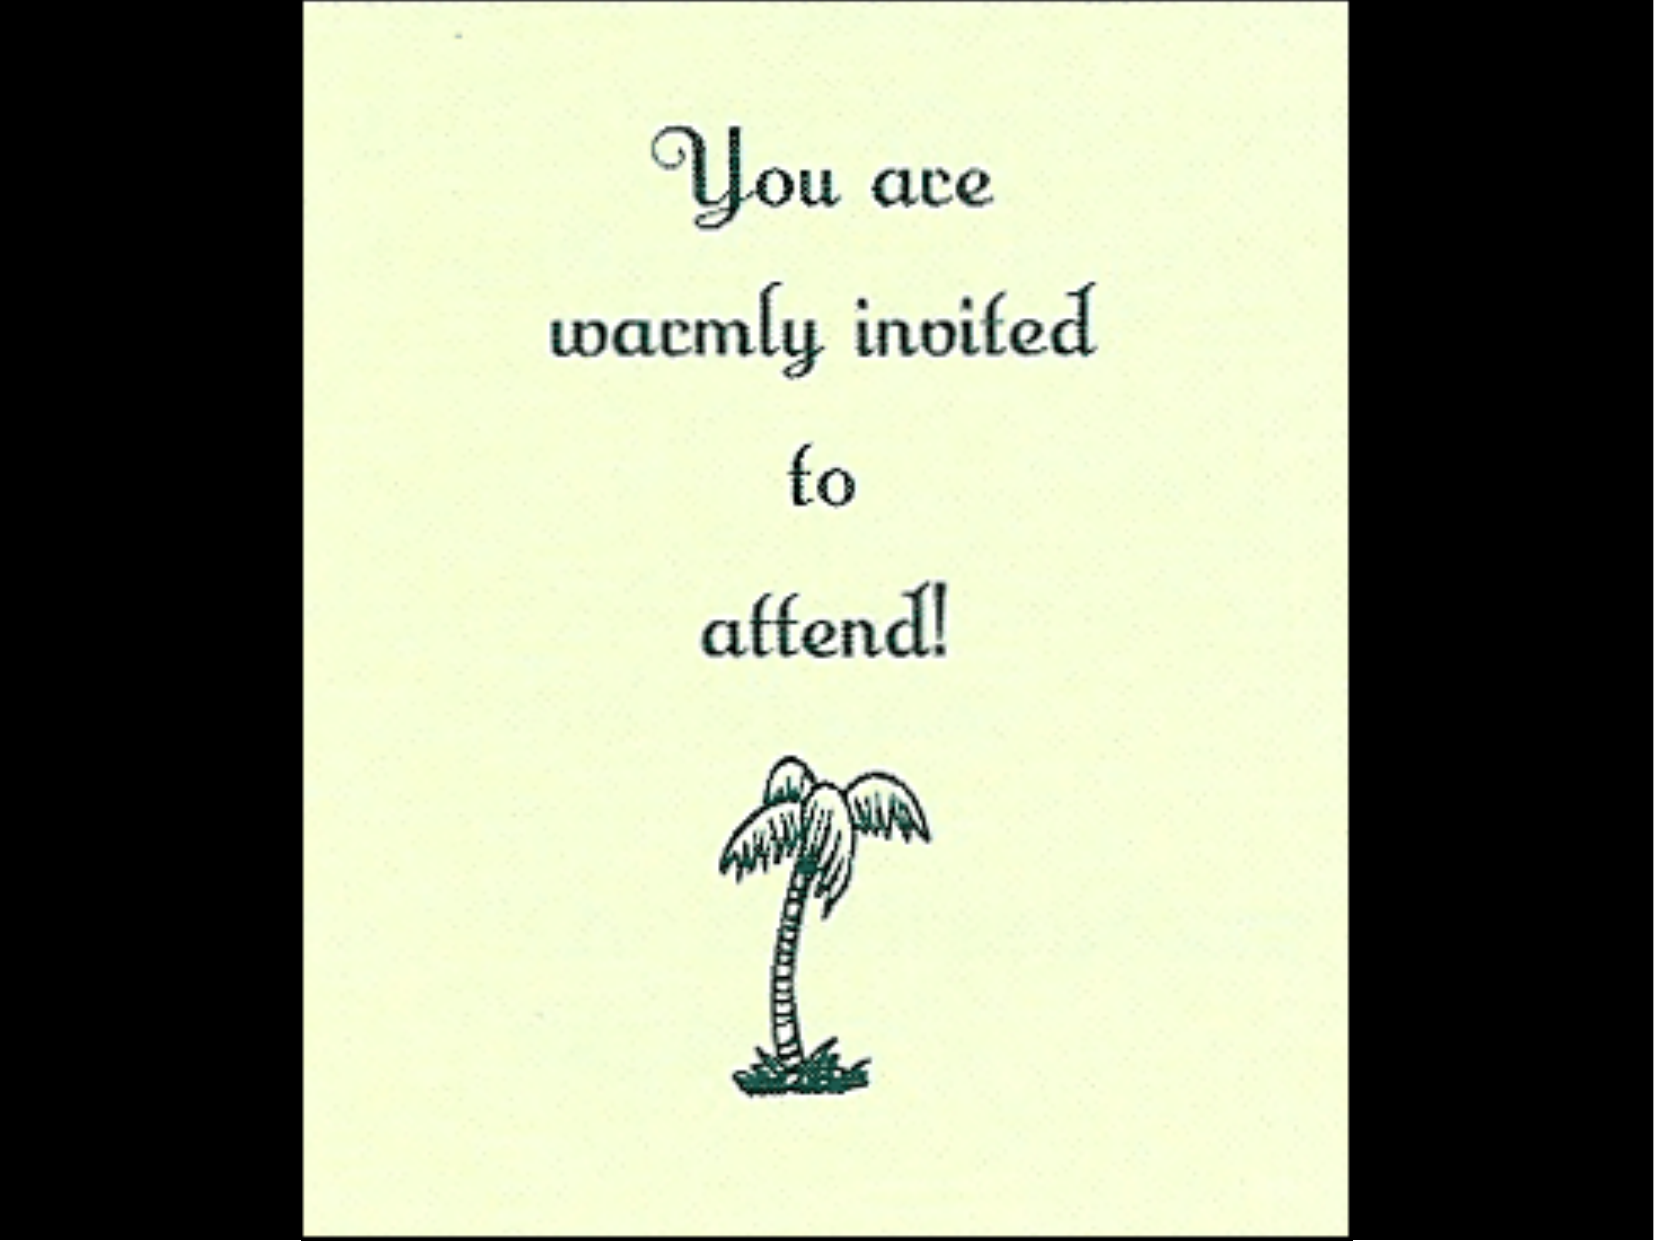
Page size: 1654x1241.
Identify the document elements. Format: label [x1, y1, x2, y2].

picture [301, 0, 1353, 1241]
